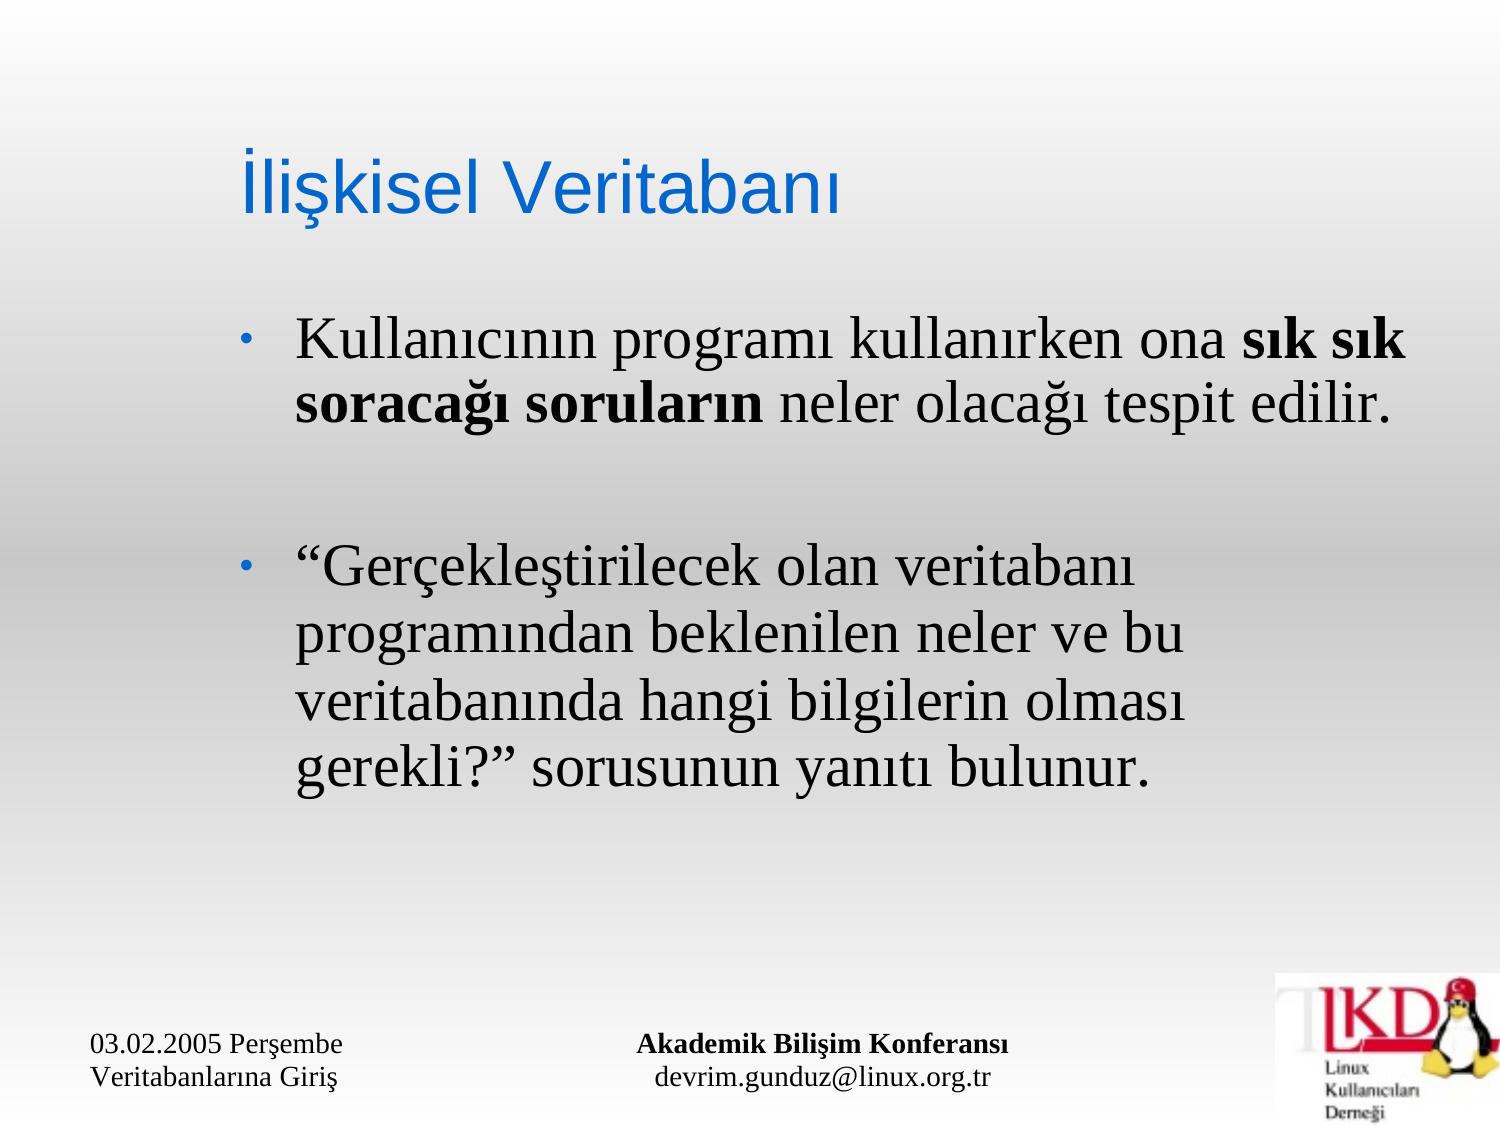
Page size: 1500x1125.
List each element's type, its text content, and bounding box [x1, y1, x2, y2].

list Kullanıcının programı kullanırken ona sık sık soracağı soruların neler olacağı tespit edilir. “Gerçekleştirilecek olan veritabanı programından beklenilen neler ve bu veritabanında hangi bilgilerin olması gerekli?” sorusunun yanıtı bulunur. [224, 299, 1425, 991]
picture [1275, 973, 1500, 1125]
title İlişkisel Veritabanı [224, 34, 1425, 237]
